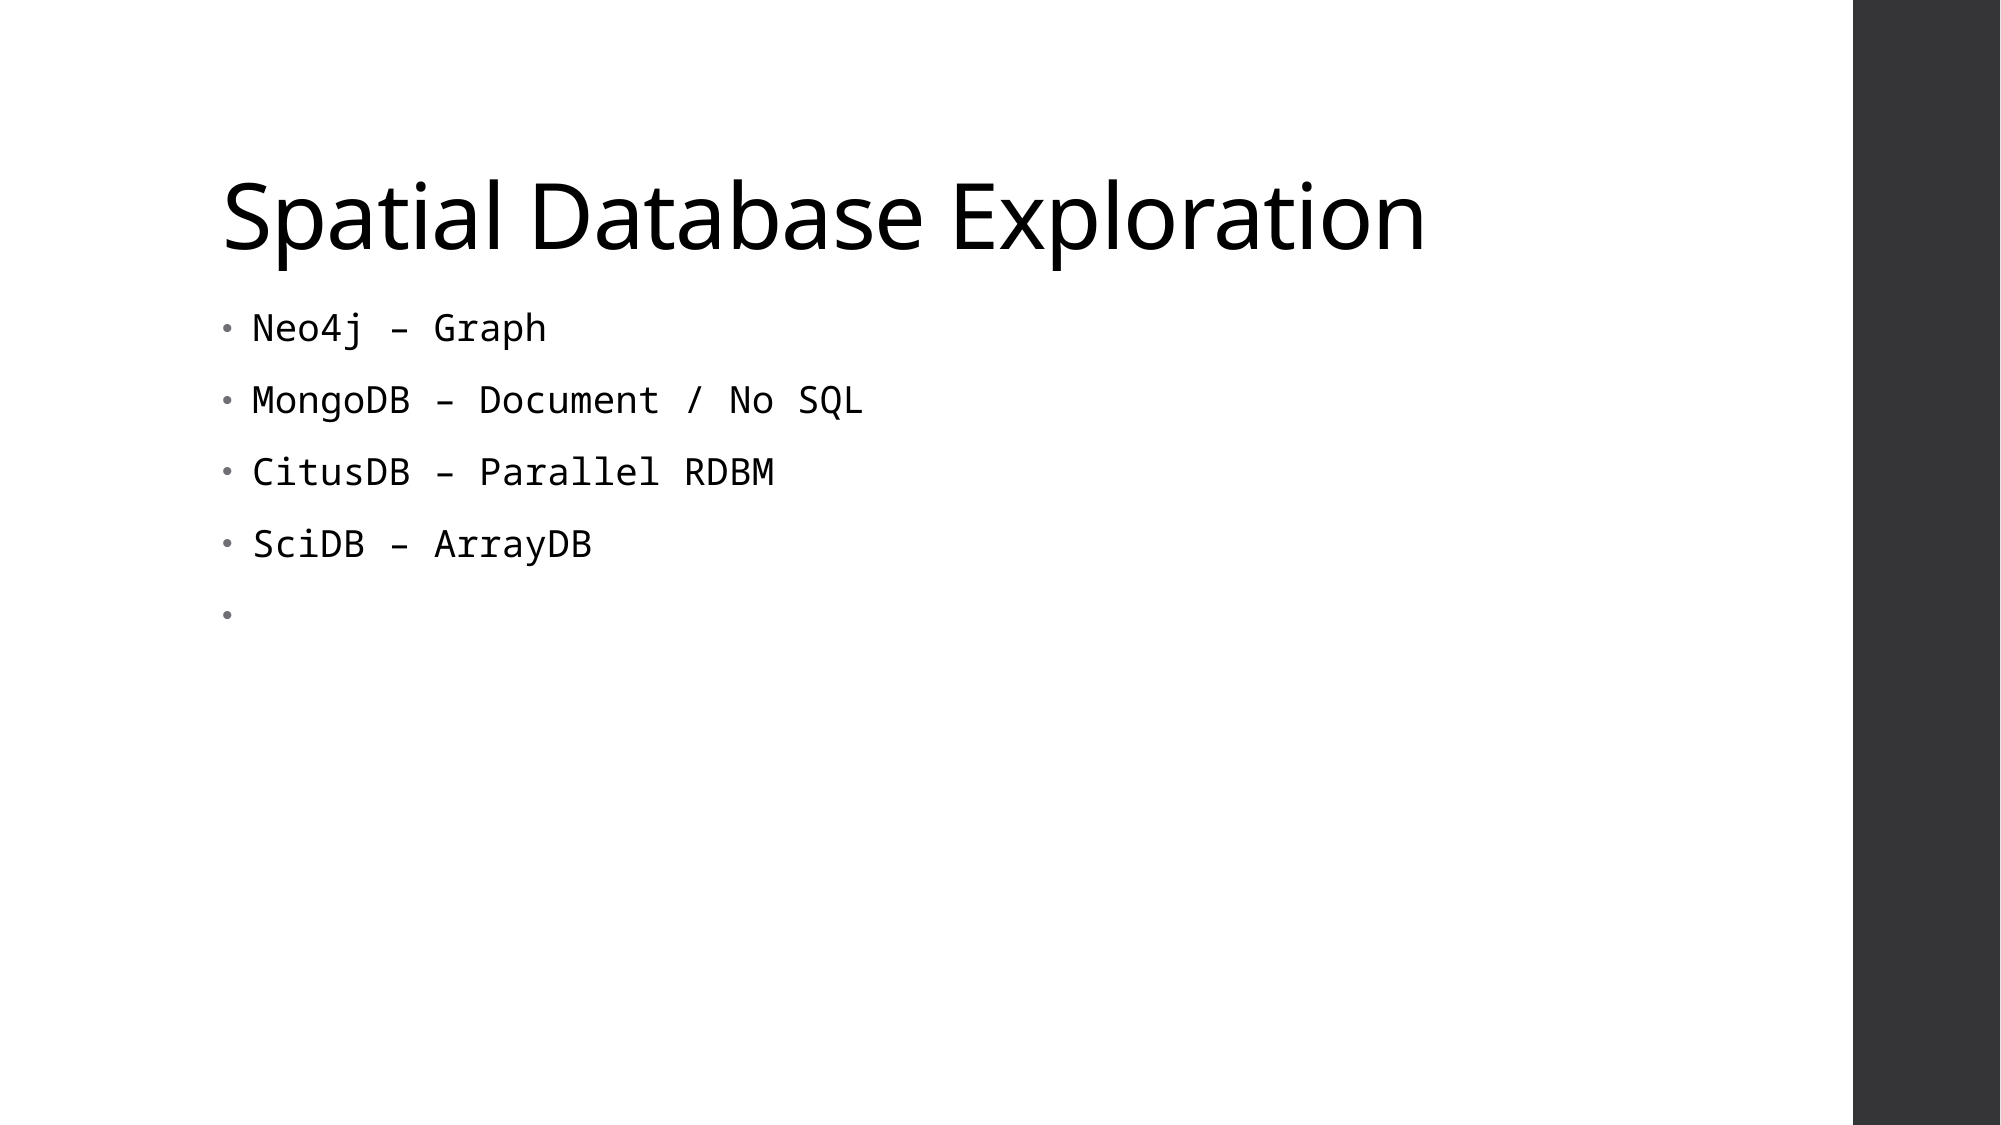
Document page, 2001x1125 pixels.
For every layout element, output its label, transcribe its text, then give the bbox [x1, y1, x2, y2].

title Spatial Database Exploration [206, 60, 1797, 278]
list Neo4j – Graph MongoDB – Document / No SQL CitusDB – Parallel RDBM SciDB – ArrayDB [206, 299, 1617, 1014]
